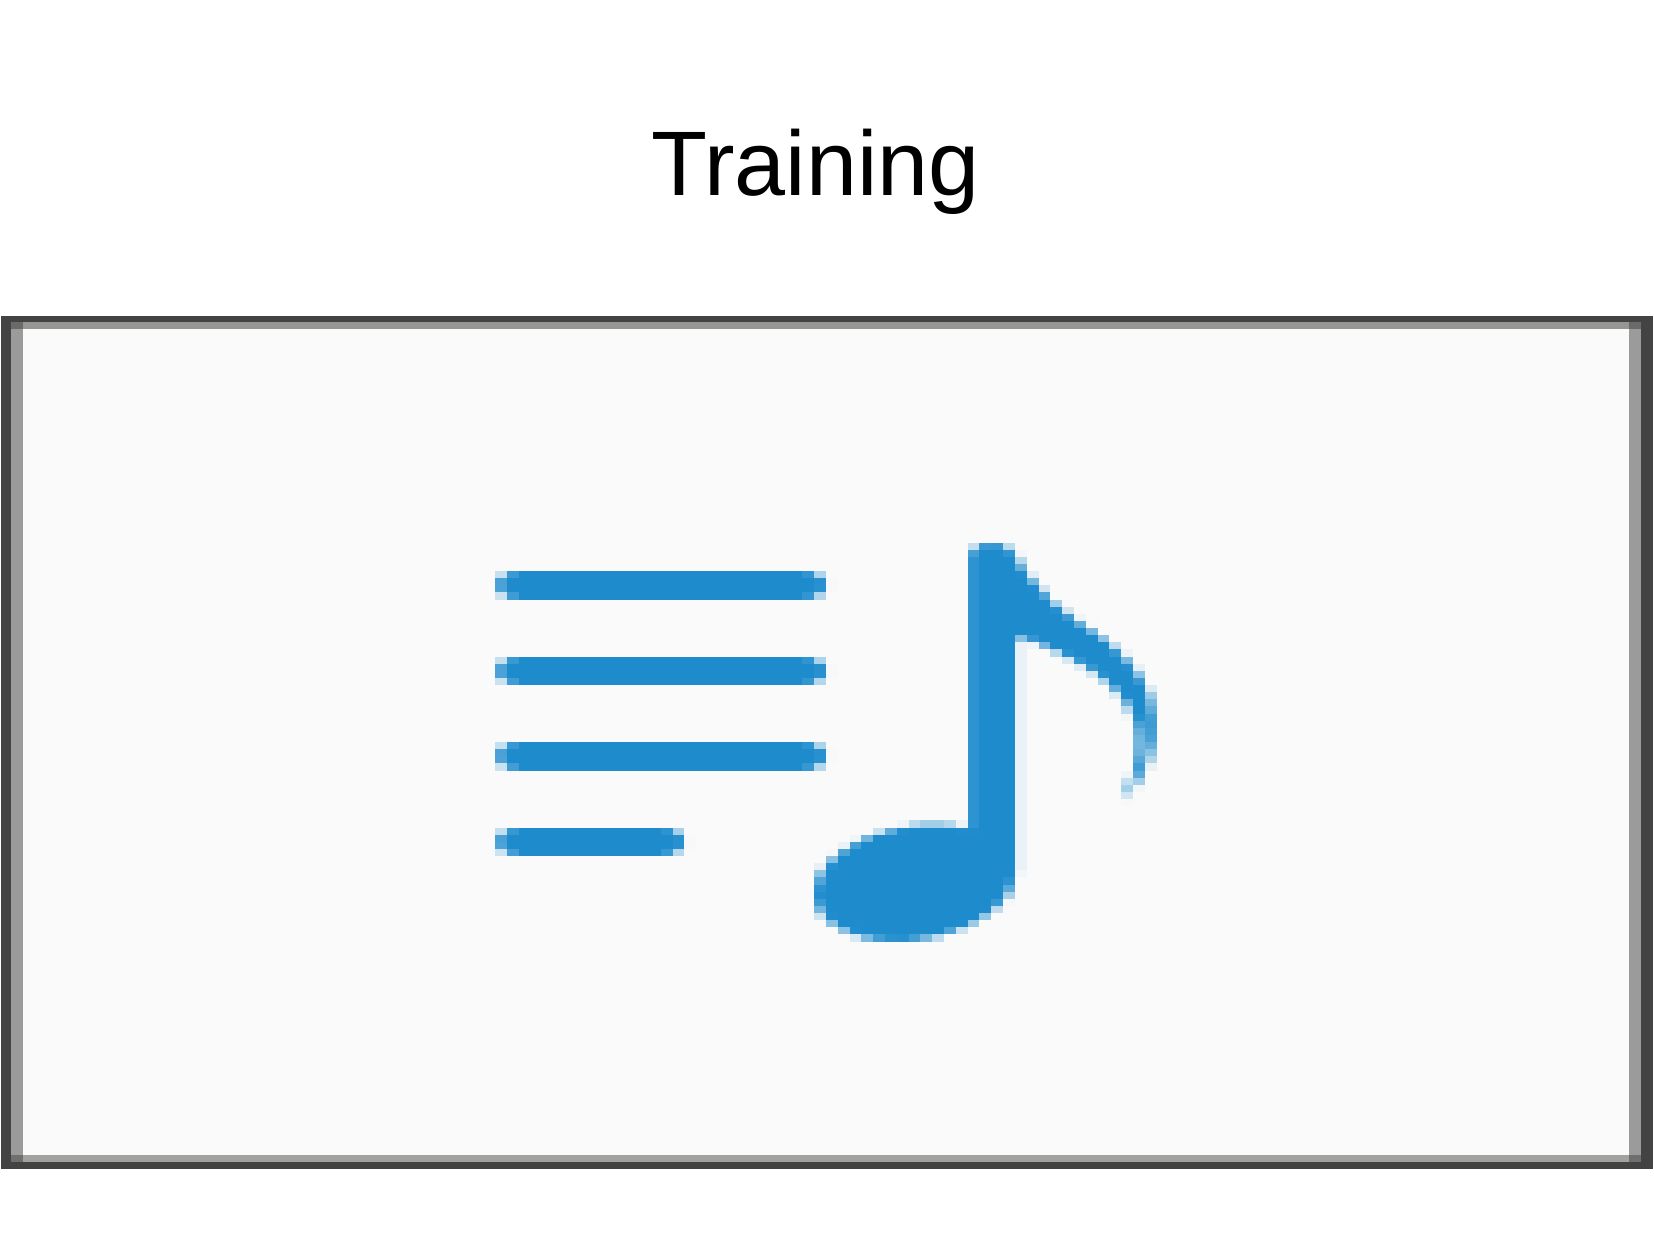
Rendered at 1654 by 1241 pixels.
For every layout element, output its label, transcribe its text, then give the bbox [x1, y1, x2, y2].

text_box [0, 315, 1654, 1171]
title Training [71, 60, 1561, 268]
